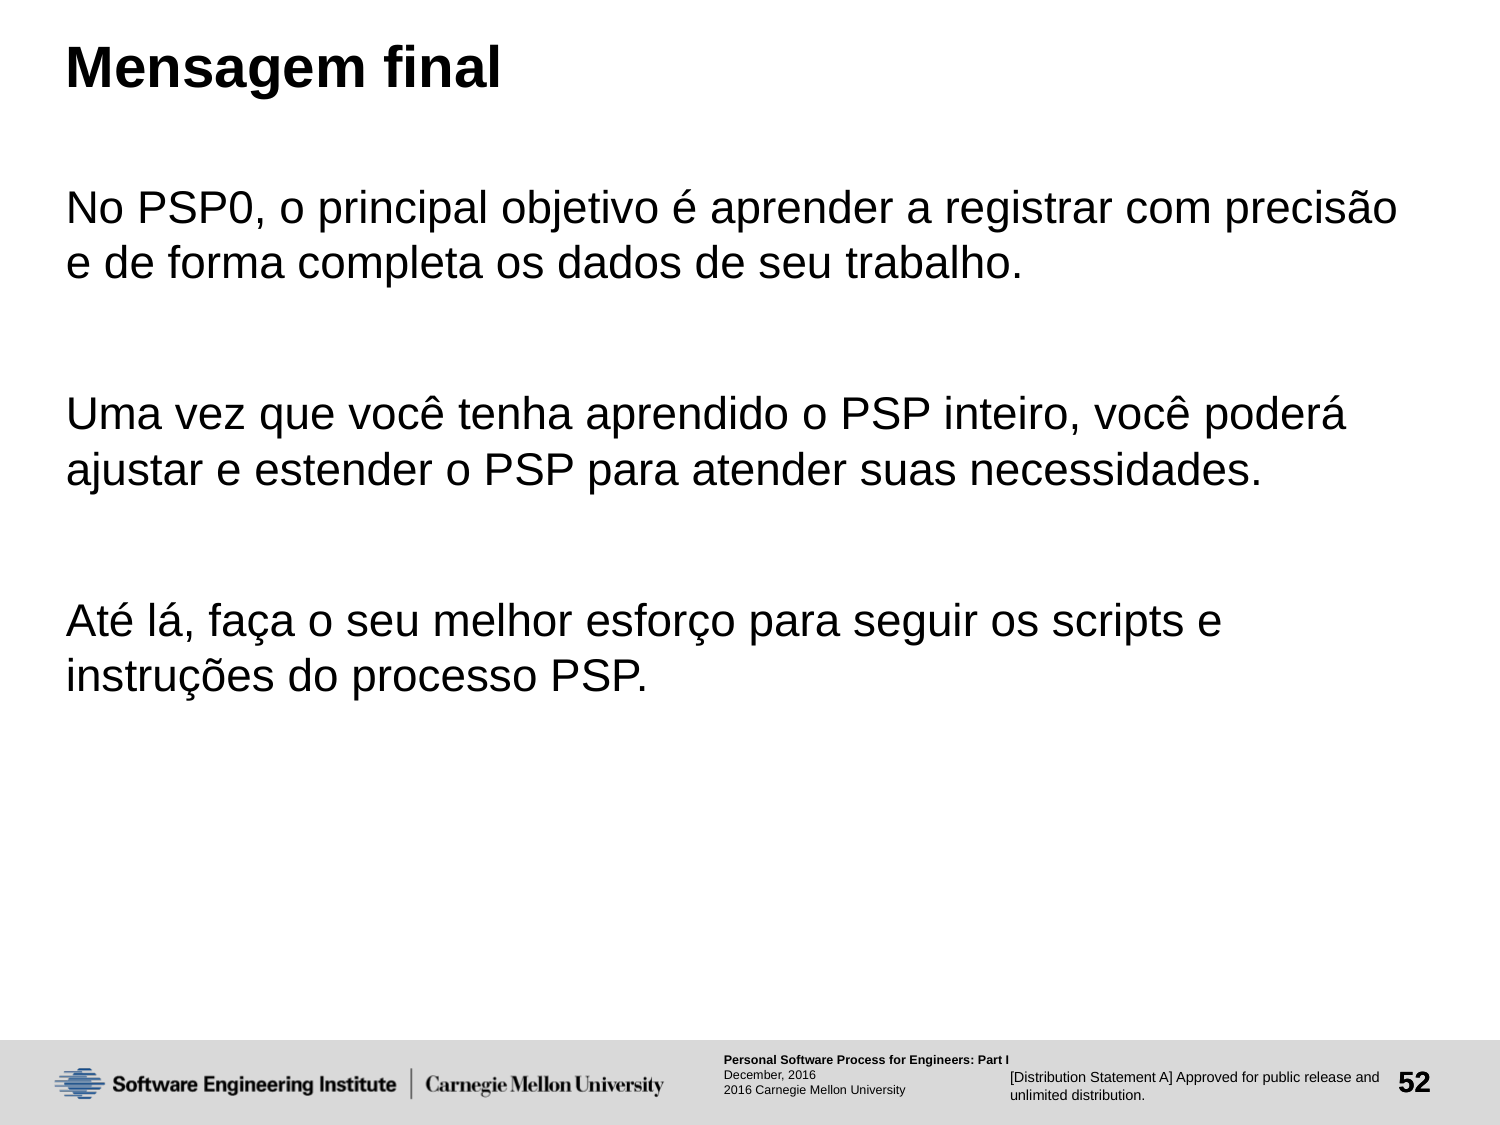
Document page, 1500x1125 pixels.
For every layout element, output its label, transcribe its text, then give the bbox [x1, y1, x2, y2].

title Mensagem final [65, 37, 1313, 148]
picture [46, 1061, 673, 1104]
list No PSP0, o principal objetivo é aprender a registrar com precisão e de forma completa os dados de seu trabalho. Uma vez que você tenha aprendido o PSP inteiro, você poderá ajustar e estender o PSP para atender suas necessidades. Até lá, faça o seu melhor esforço para seguir os scripts e instruções do processo PSP. [65, 177, 1431, 1000]
